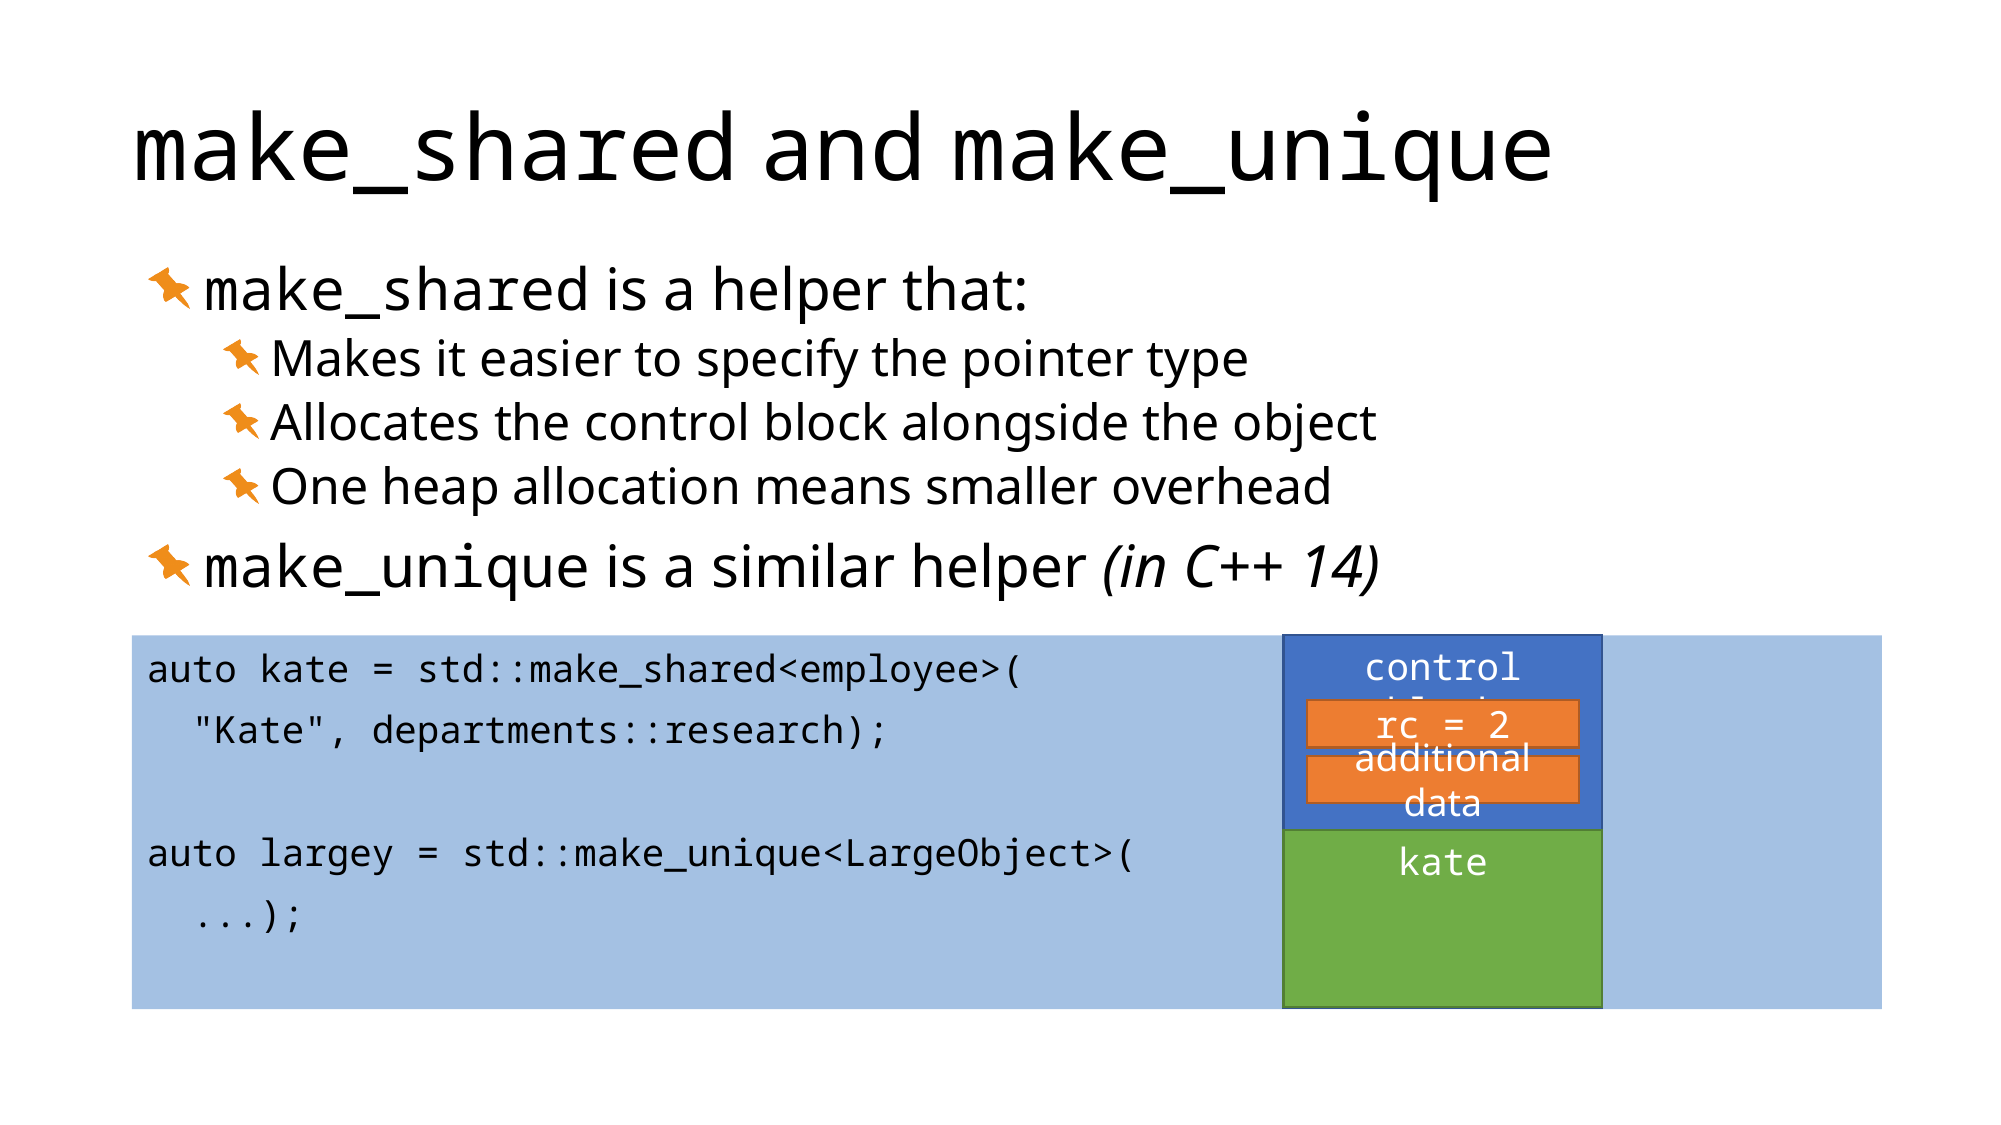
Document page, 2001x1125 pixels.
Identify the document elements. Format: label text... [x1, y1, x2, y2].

title make_shared and make_unique [133, 90, 1867, 209]
text_box kate [1283, 830, 1603, 1008]
text_box control block [1283, 635, 1603, 830]
text_box rc = 2 [1307, 700, 1579, 748]
list auto kate = std::make_shared<employee>( "Kate", departments::research); auto largey = std::make_unique<LargeObject>( ...); [131, 635, 1882, 1010]
list make_shared is a helper that: Makes it easier to specify the pointer type Allocates the control block alongside the object One heap allocation means smaller overhead make_unique is a similar helper (in C++ 14) [133, 245, 1882, 621]
text_box additional data [1307, 755, 1579, 803]
